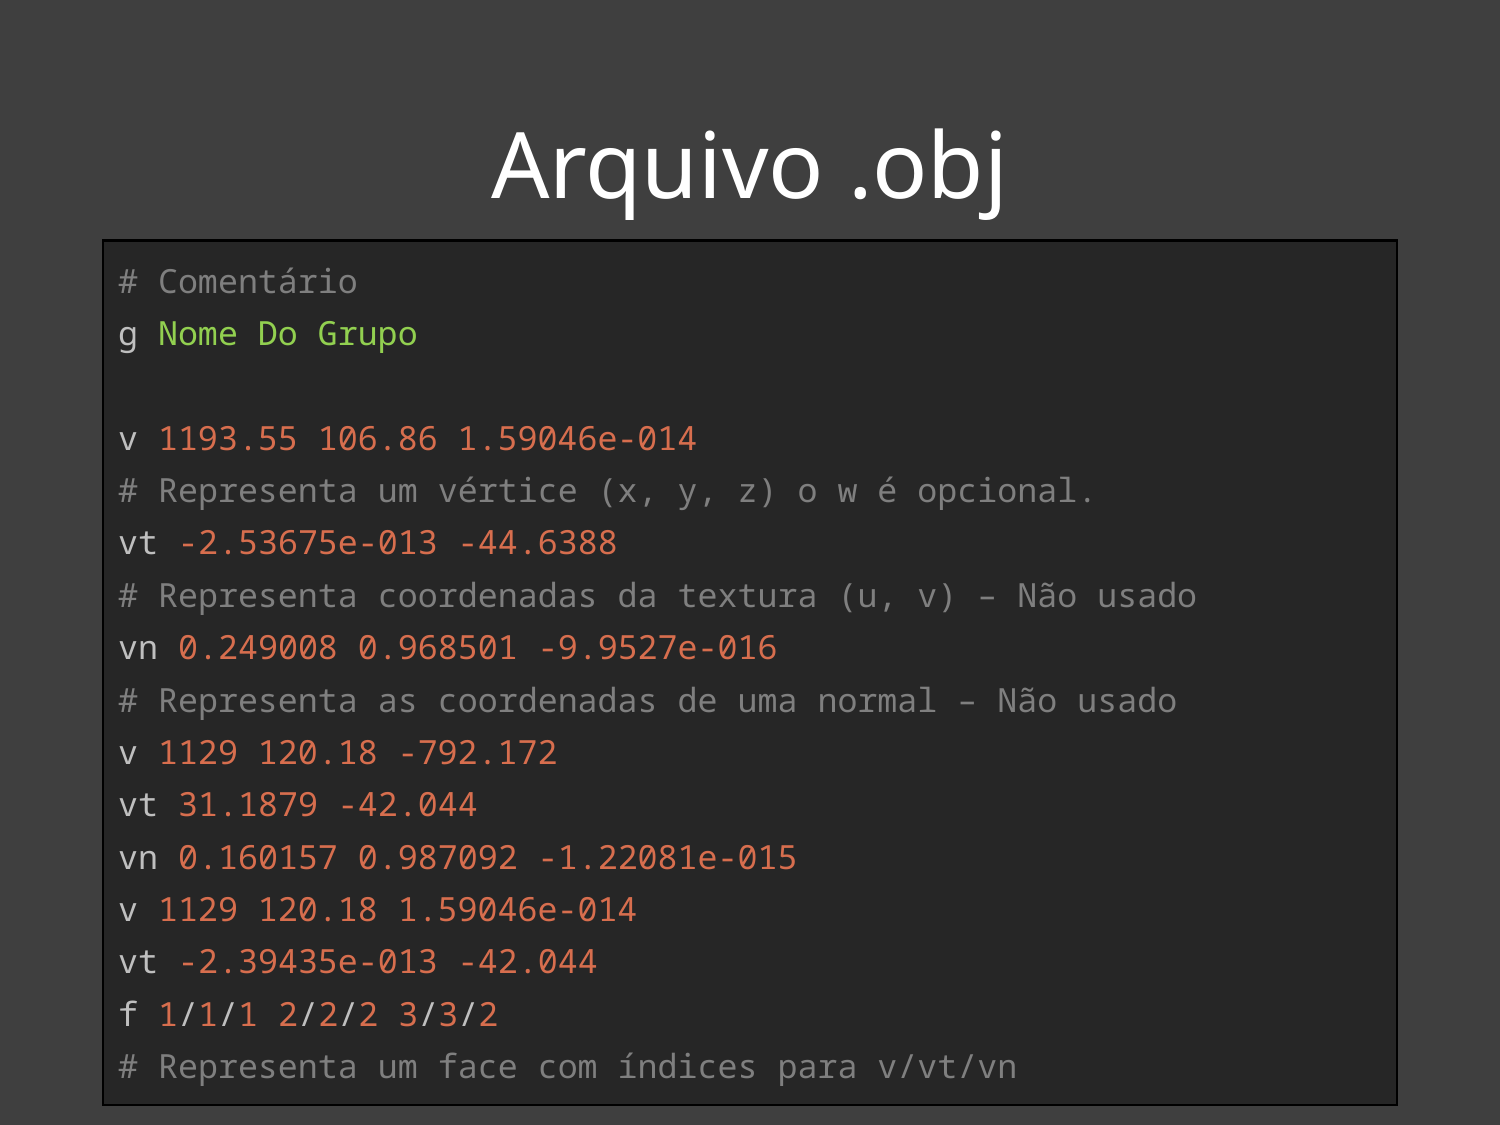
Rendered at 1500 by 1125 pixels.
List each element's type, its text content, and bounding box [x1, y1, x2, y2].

title Arquivo .obj [103, 59, 1397, 239]
list # Comentário g Nome Do Grupo v 1193.55 106.86 1.59046e-014 # Representa um vértice (x, y, z) o w é opcional. vt -2.53675e-013 -44.6388 # Representa coordenadas da textura (u, v) – Não usado vn 0.249008 0.968501 -9.9527e-016 # Representa as coordenadas de uma normal – Não usado v 1129 120.18 -792.172 vt 31.1879 -42.044 vn 0.160157 0.987092 -1.22081e-015 v 1129 120.18 1.59046e-014 vt -2.39435e-013 -42.044 f 1/1/1 2/2/2 3/3/2 # Representa um face com índices para v/vt/vn [103, 240, 1397, 1105]
